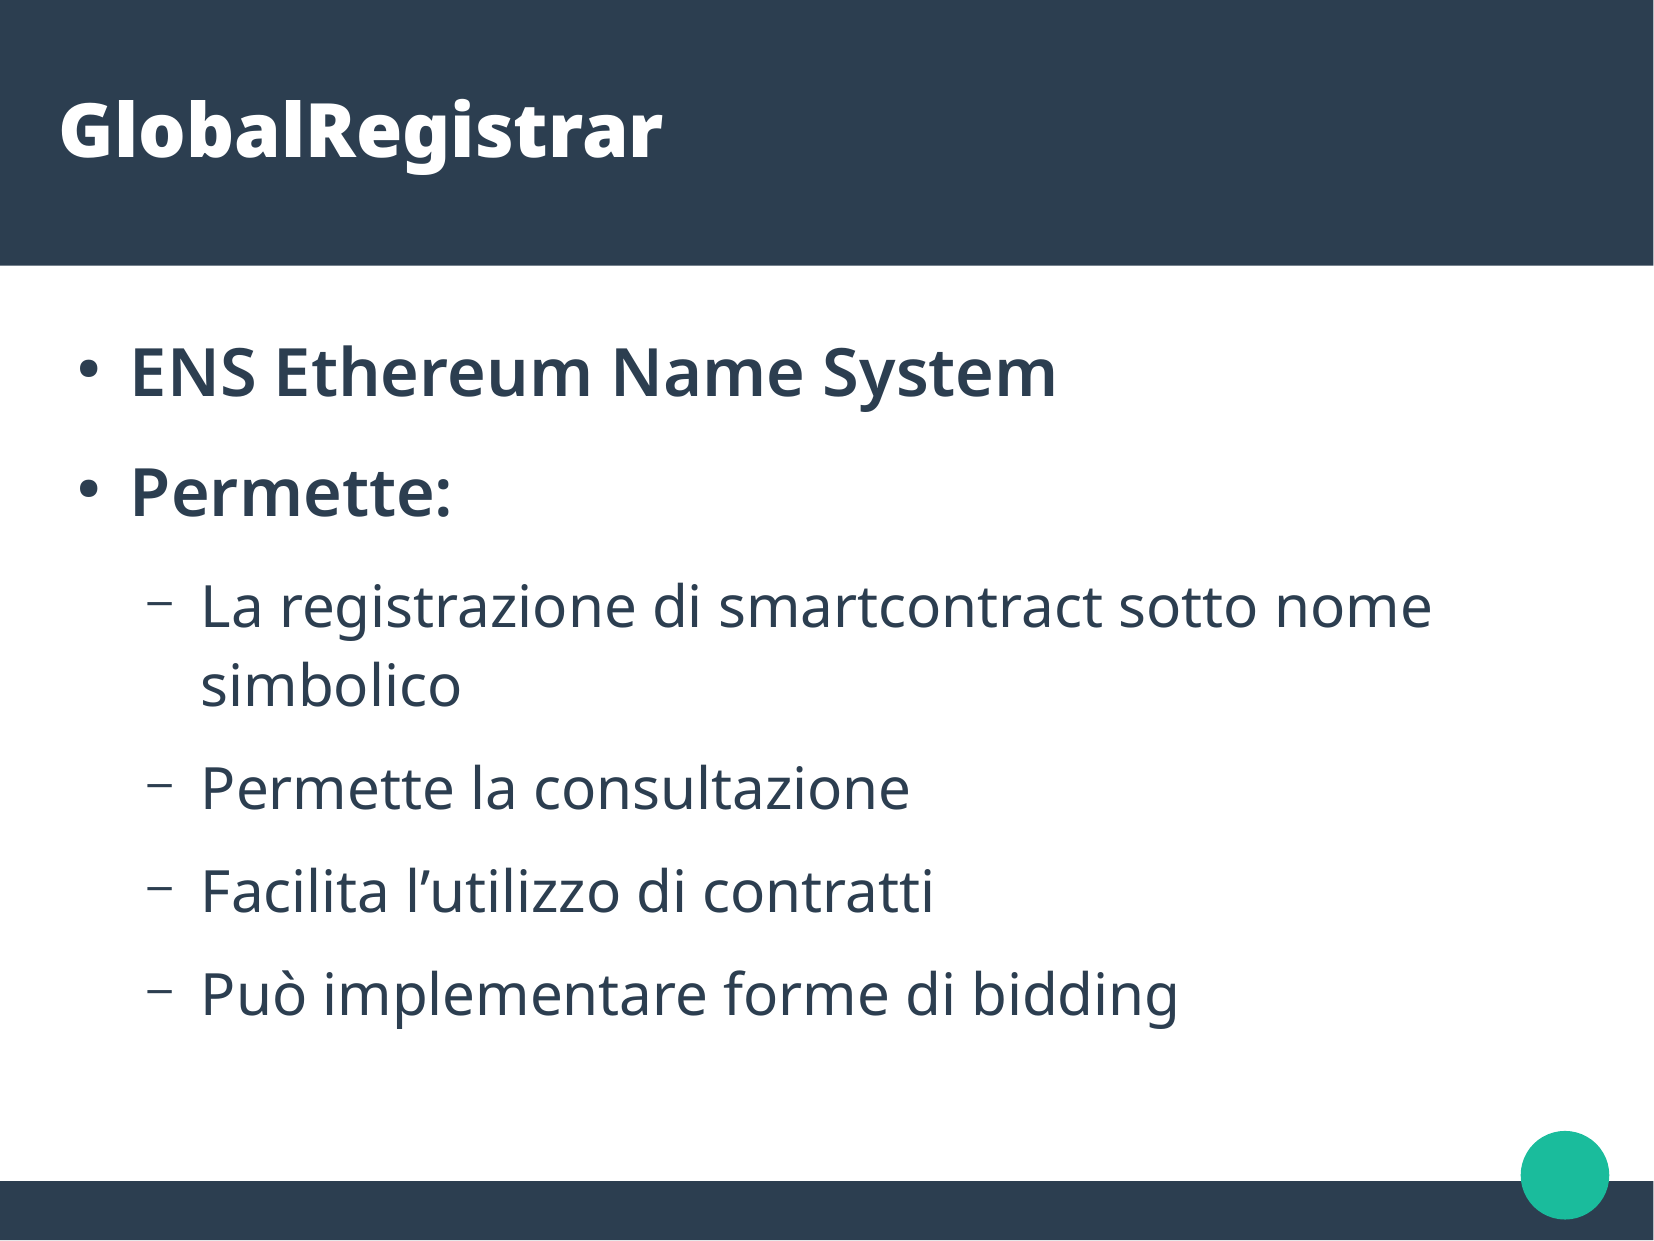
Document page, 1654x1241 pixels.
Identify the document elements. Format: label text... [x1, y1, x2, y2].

title GlobalRegistrar [59, 49, 1595, 207]
list ENS Ethereum Name System Permette: La registrazione di smartcontract sotto nome simbolico Permette la consultazione Facilita l’utilizzo di contratti Può implementare forme di bidding [59, 324, 1595, 1152]
